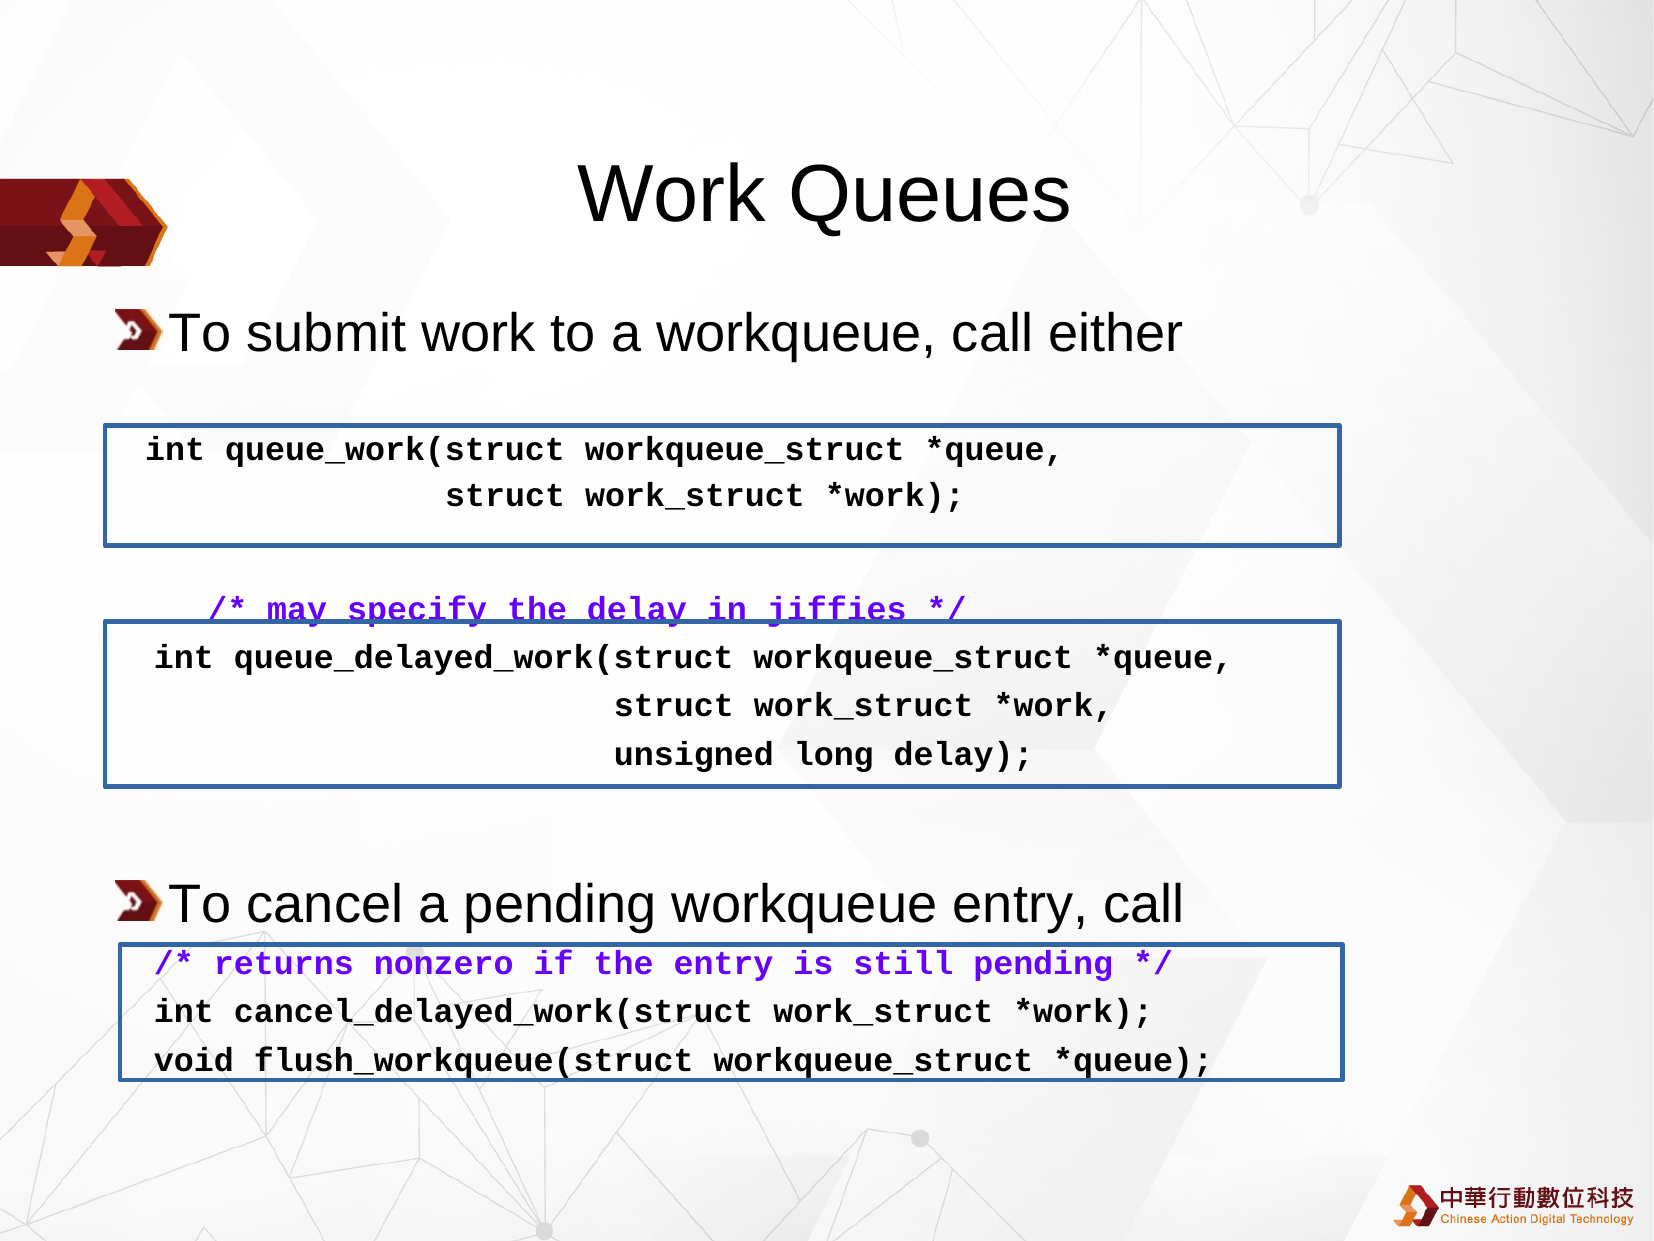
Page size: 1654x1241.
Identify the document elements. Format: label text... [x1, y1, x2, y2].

text_box int queue_work(struct workqueue_struct *queue, struct work_struct *work); [73, 425, 1323, 524]
list To submit work to a workqueue, call either /* may specify the delay in jiffies */ int queue_delayed_work(struct workqueue_struct *queue, struct work_struct *work, unsigned long delay); To cancel a pending workqueue entry, call /* returns nonzero if the entry is still pending */ int cancel_delayed_work(struct work_struct *work); void flush_workqueue(struct workqueue_struct *queue); [107, 428, 1337, 543]
picture [0, 0, 1654, 1241]
list To submit work to a workqueue, call either /* may specify the delay in jiffies */ int queue_delayed_work(struct workqueue_struct *queue, struct work_struct *work, unsigned long delay); To cancel a pending workqueue entry, call /* returns nonzero if the entry is still pending */ int cancel_delayed_work(struct work_struct *work); void flush_workqueue(struct workqueue_struct *queue); [82, 289, 1571, 1109]
title Work Queues [66, 132, 1555, 231]
